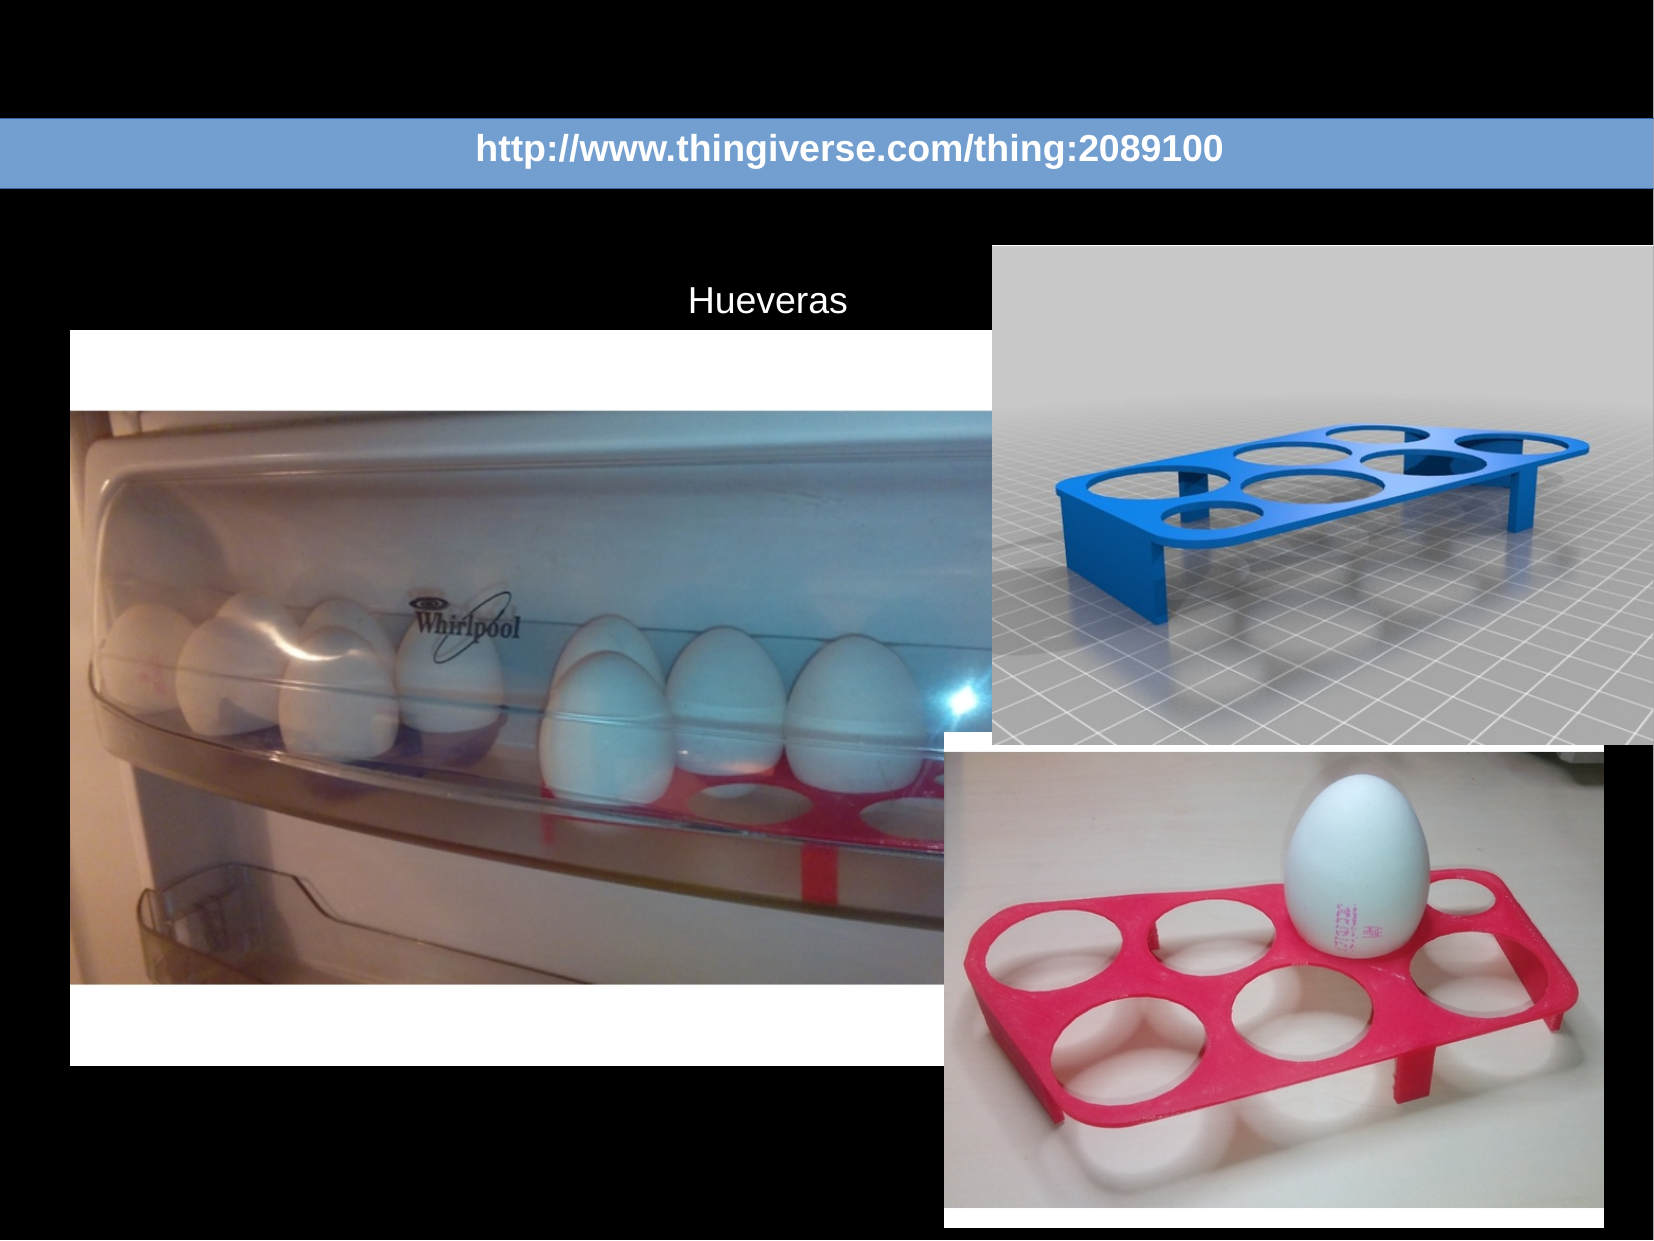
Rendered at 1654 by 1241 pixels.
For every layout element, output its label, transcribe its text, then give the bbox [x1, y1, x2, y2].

text_box Hueveras [673, 271, 992, 329]
picture [70, 245, 1654, 1228]
text_box [0, 118, 1654, 189]
text_box http://www.thingiverse.com/thing:2089100 [460, 120, 1630, 178]
